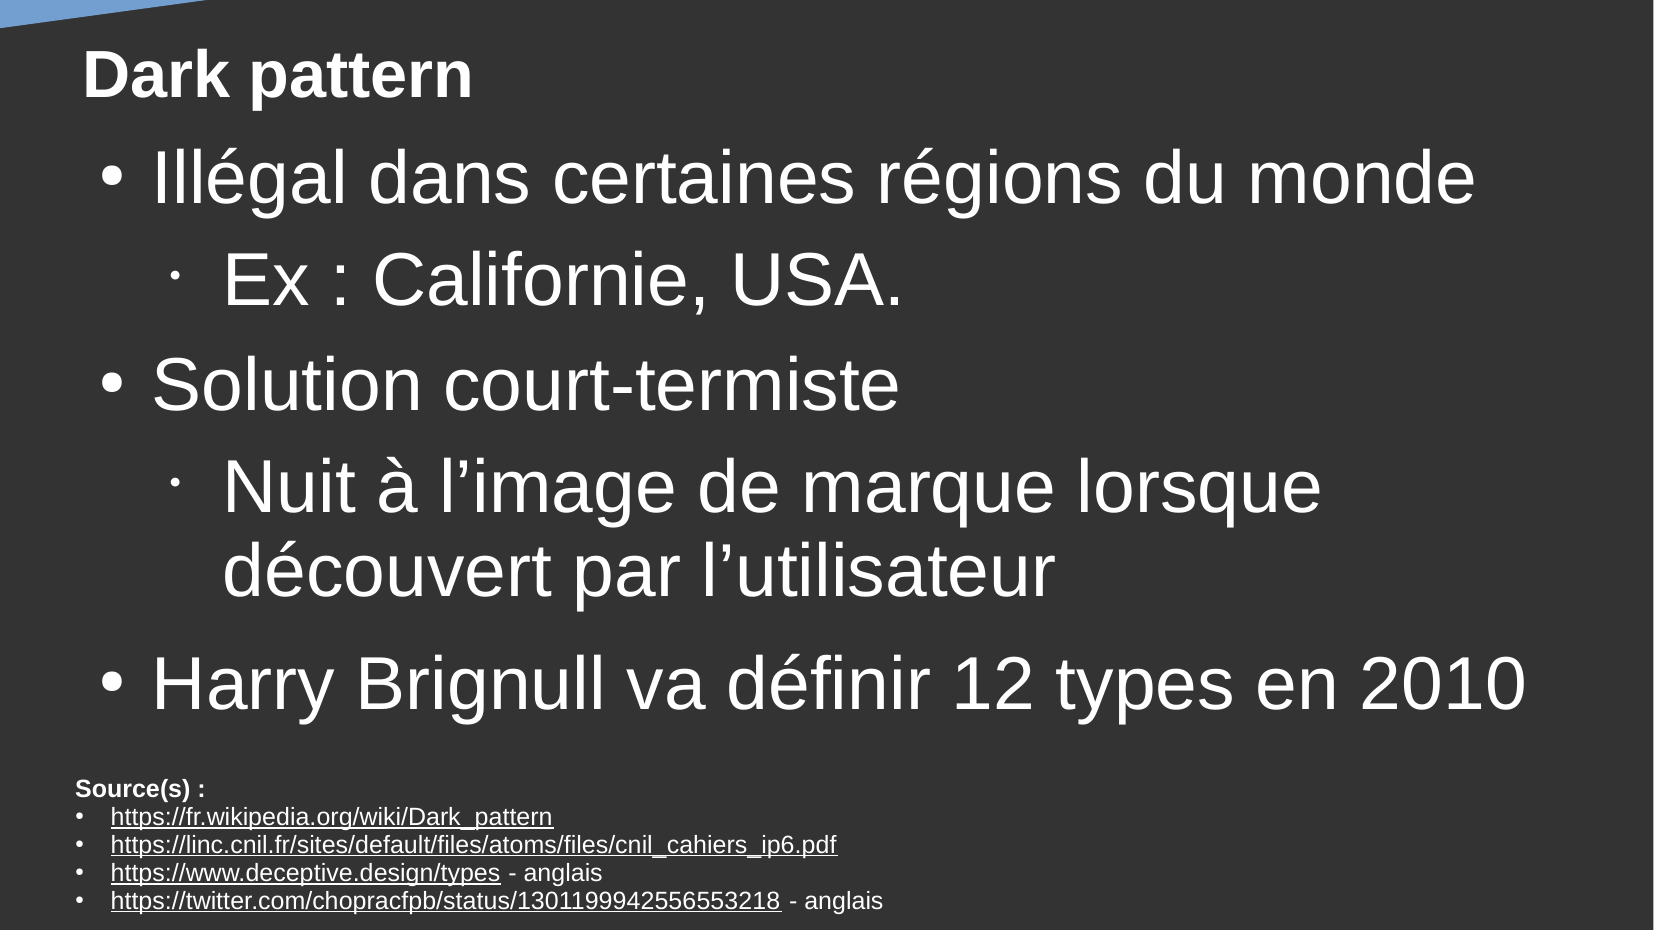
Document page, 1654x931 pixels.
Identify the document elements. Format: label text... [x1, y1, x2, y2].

text_box [0, 0, 207, 29]
list Illégal dans certaines régions du monde Ex : Californie, USA. Solution court-termiste Nuit à l’image de marque lorsque découvert par l’utilisateur Harry Brignull va définir 12 types en 2010 [80, 135, 1620, 780]
text_box Source(s) : https://fr.wikipedia.org/wiki/Dark_pattern https://linc.cnil.fr/sites/default/files/atoms/files/cnil_cahiers_ip6.pdf https://www.deceptive.design/types - anglais https://twitter.com/chopracfpb/status/1301199942556553218 - anglais [60, 767, 1546, 923]
title Dark pattern [82, 37, 1571, 114]
